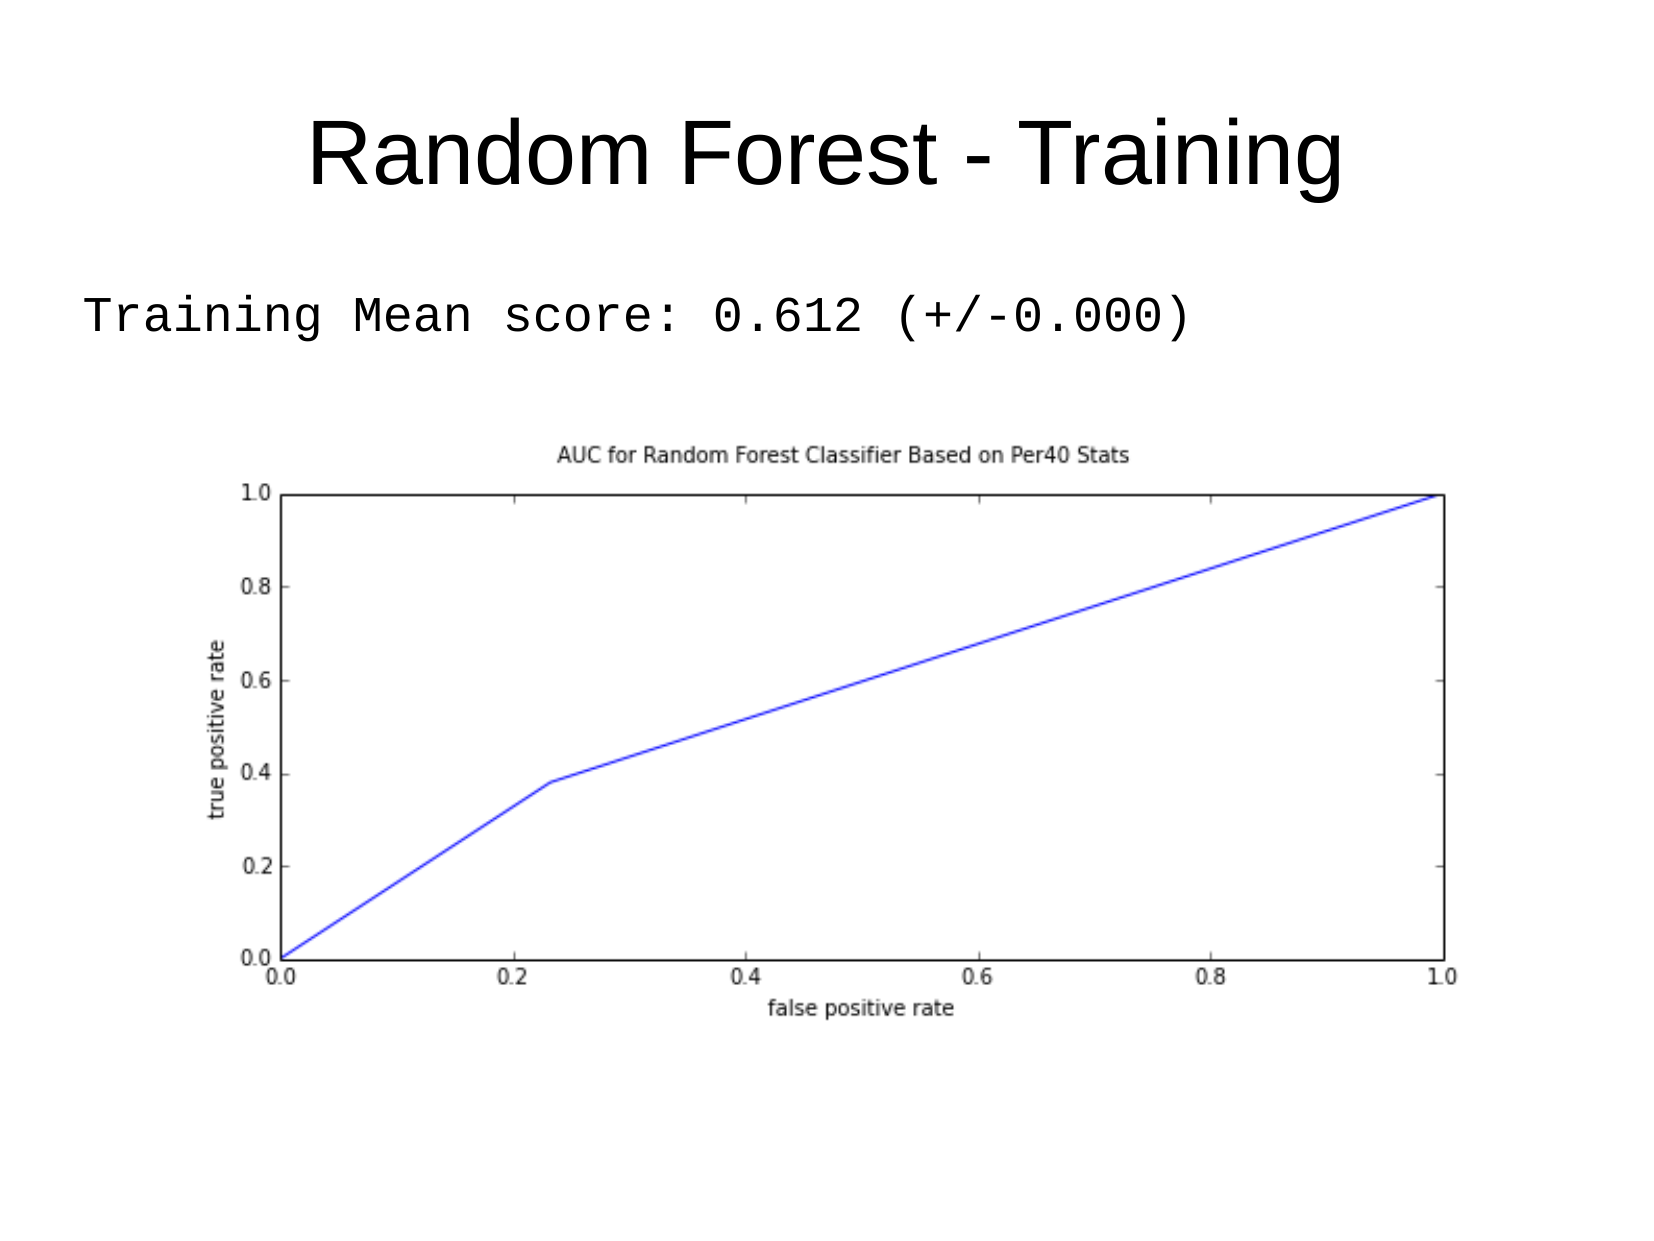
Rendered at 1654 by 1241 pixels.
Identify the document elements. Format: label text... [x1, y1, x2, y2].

title Random Forest - Training [82, 49, 1571, 257]
list Training Mean score: 0.612 (+/-0.000) [82, 290, 1538, 1010]
picture [195, 432, 1473, 1036]
